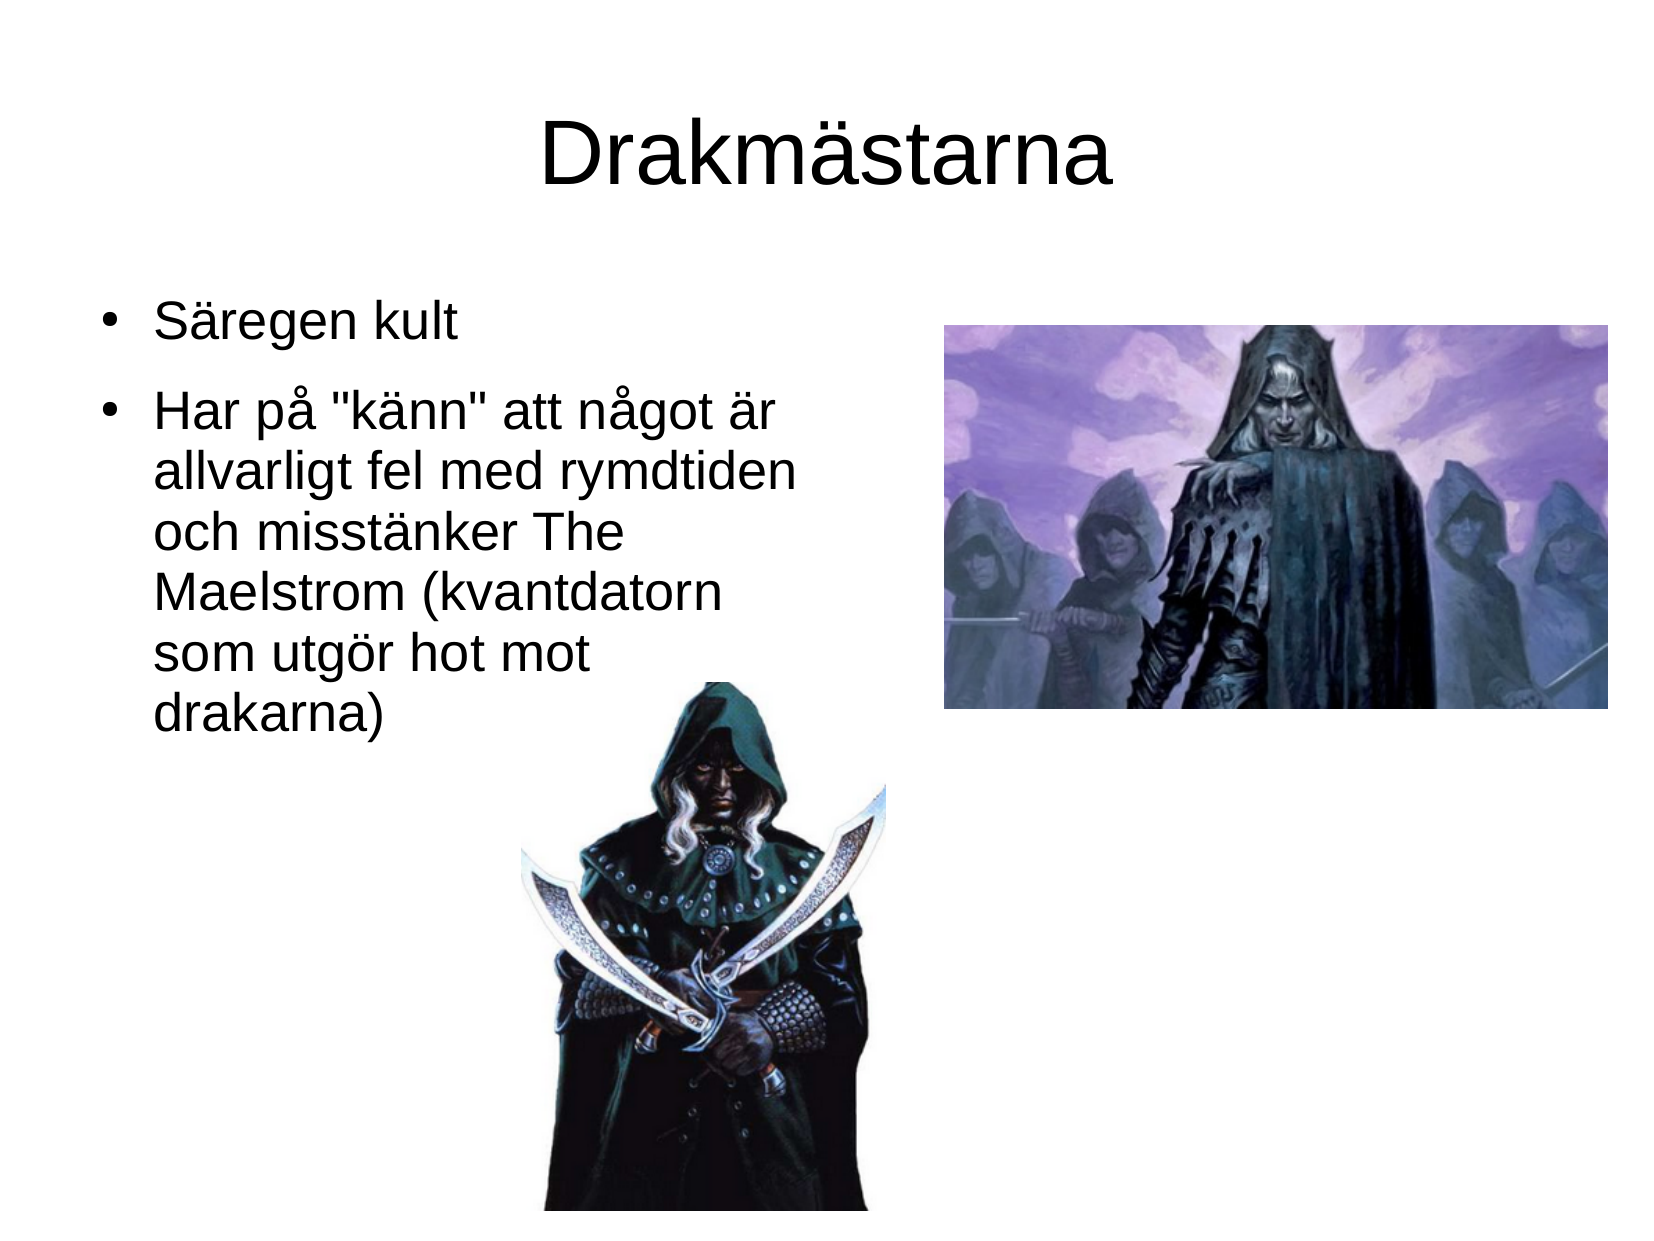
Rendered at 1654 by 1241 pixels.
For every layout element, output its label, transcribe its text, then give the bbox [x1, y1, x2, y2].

title Drakmästarna [82, 49, 1571, 257]
picture [944, 325, 1608, 709]
picture [521, 682, 886, 1211]
list Säregen kult Har på "känn" att något är allvarligt fel med rymdtiden och misstänker The Maelstrom (kvantdatorn som utgör hot mot drakarna) [82, 290, 827, 1109]
